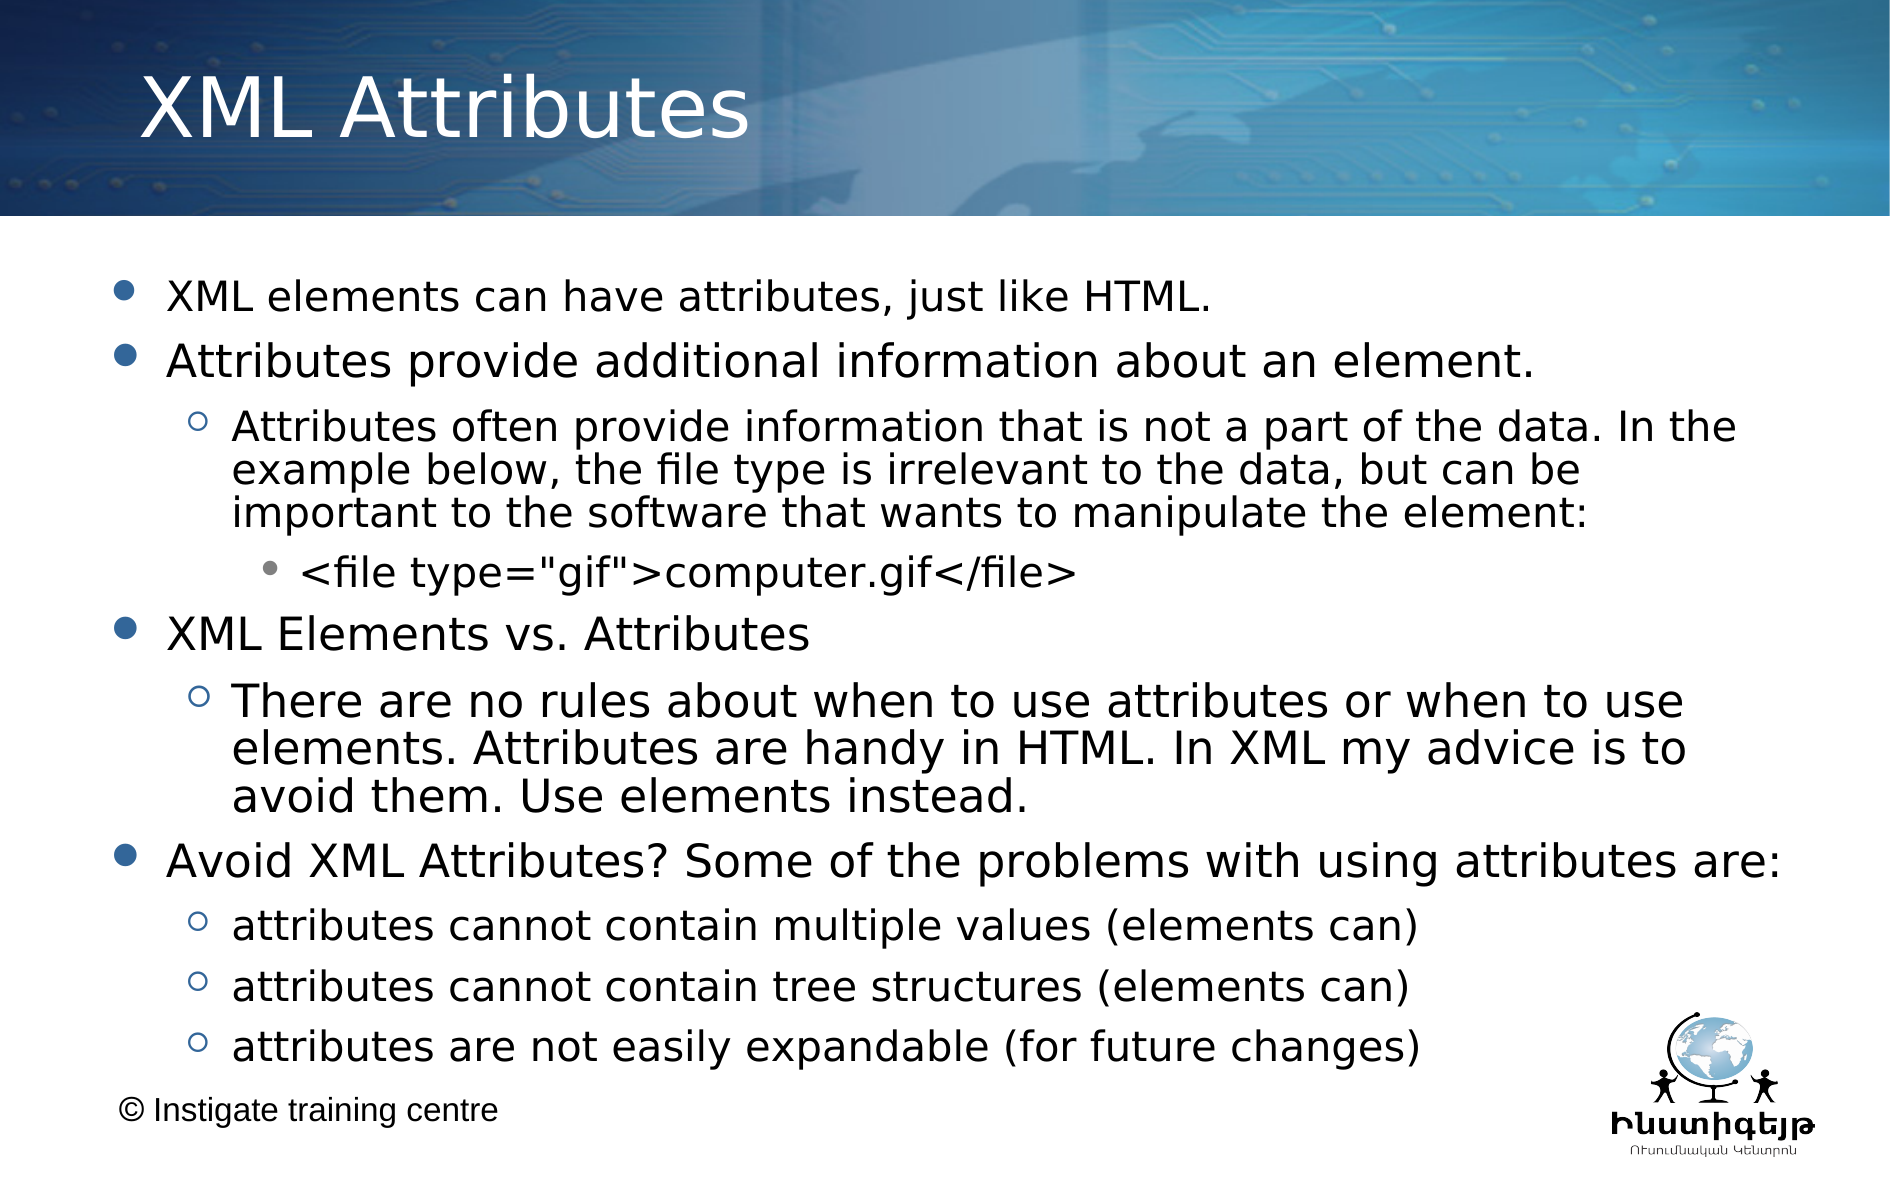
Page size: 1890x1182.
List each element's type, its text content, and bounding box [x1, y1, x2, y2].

list XML elements can have attributes, just like HTML. Attributes provide additional information about an element. Attributes often provide information that is not a part of the data. In the example below, the file type is irrelevant to the data, but can be important to the software that wants to manipulate the element: <file type="gif">computer.gif</file> XML Elements vs. Attributes There are no rules about when to use attributes or when to use elements. Attributes are handy in HTML. In XML my advice is to avoid them. Use elements instead. Avoid XML Attributes? Some of the problems with using attributes are: attributes cannot contain multiple values (elements can) attributes cannot contain tree structures (elements can) attributes are not easily expandable (for future changes) [110, 276, 1801, 302]
picture [1612, 1012, 1815, 1157]
text_box XML Attributes [138, 82, 1801, 88]
picture [0, 0, 1890, 216]
